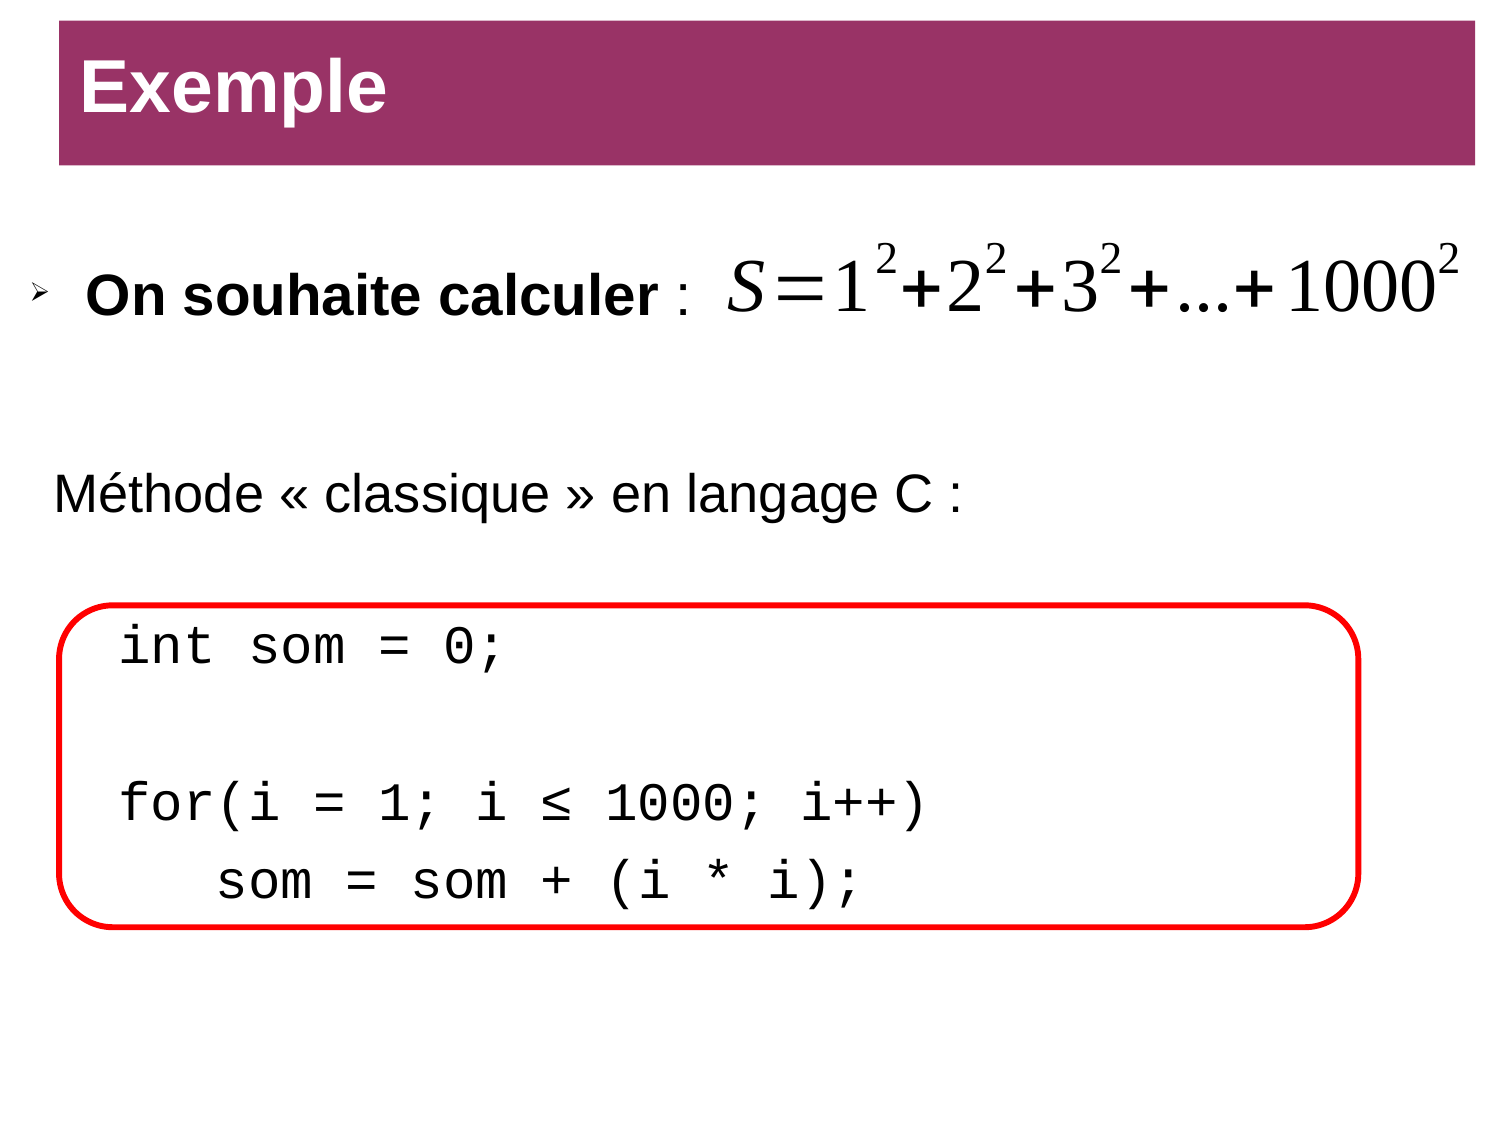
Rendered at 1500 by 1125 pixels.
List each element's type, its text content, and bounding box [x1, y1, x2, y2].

list On souhaite calculer : [29, 262, 1446, 376]
title Exemple [59, 20, 1476, 166]
chart [708, 230, 1478, 326]
list Méthode « classique » en langage C : int som = 0; for(i = 1; i ≤ 1000; i++) som = som + (i * i); [53, 463, 1470, 1125]
